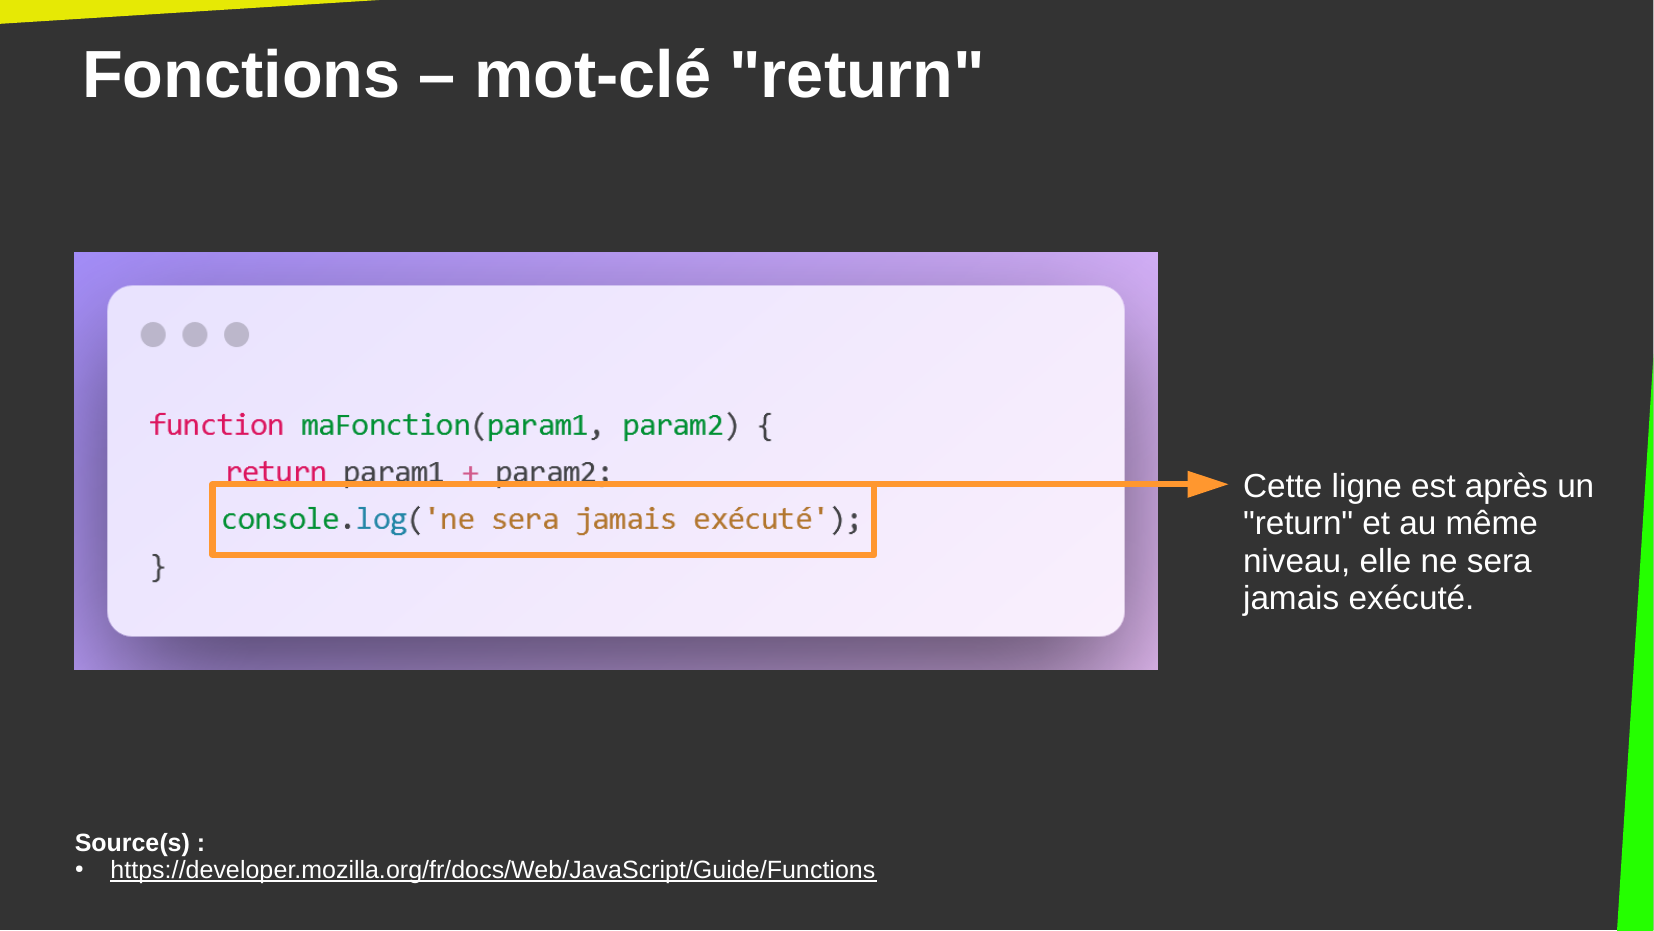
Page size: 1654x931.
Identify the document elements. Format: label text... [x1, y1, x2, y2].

text_box Source(s) : https://developer.mozilla.org/fr/docs/Web/JavaScript/Guide/Functions [60, 820, 1583, 892]
text_box Cette ligne est après un "return" et au même niveau, elle ne sera jamais exécuté. [1228, 460, 1619, 638]
text_box [0, 0, 380, 24]
picture [216, 487, 871, 552]
picture [74, 252, 1158, 670]
text_box [1617, 345, 1654, 931]
title Fonctions – mot-clé "return" [82, 37, 1571, 114]
